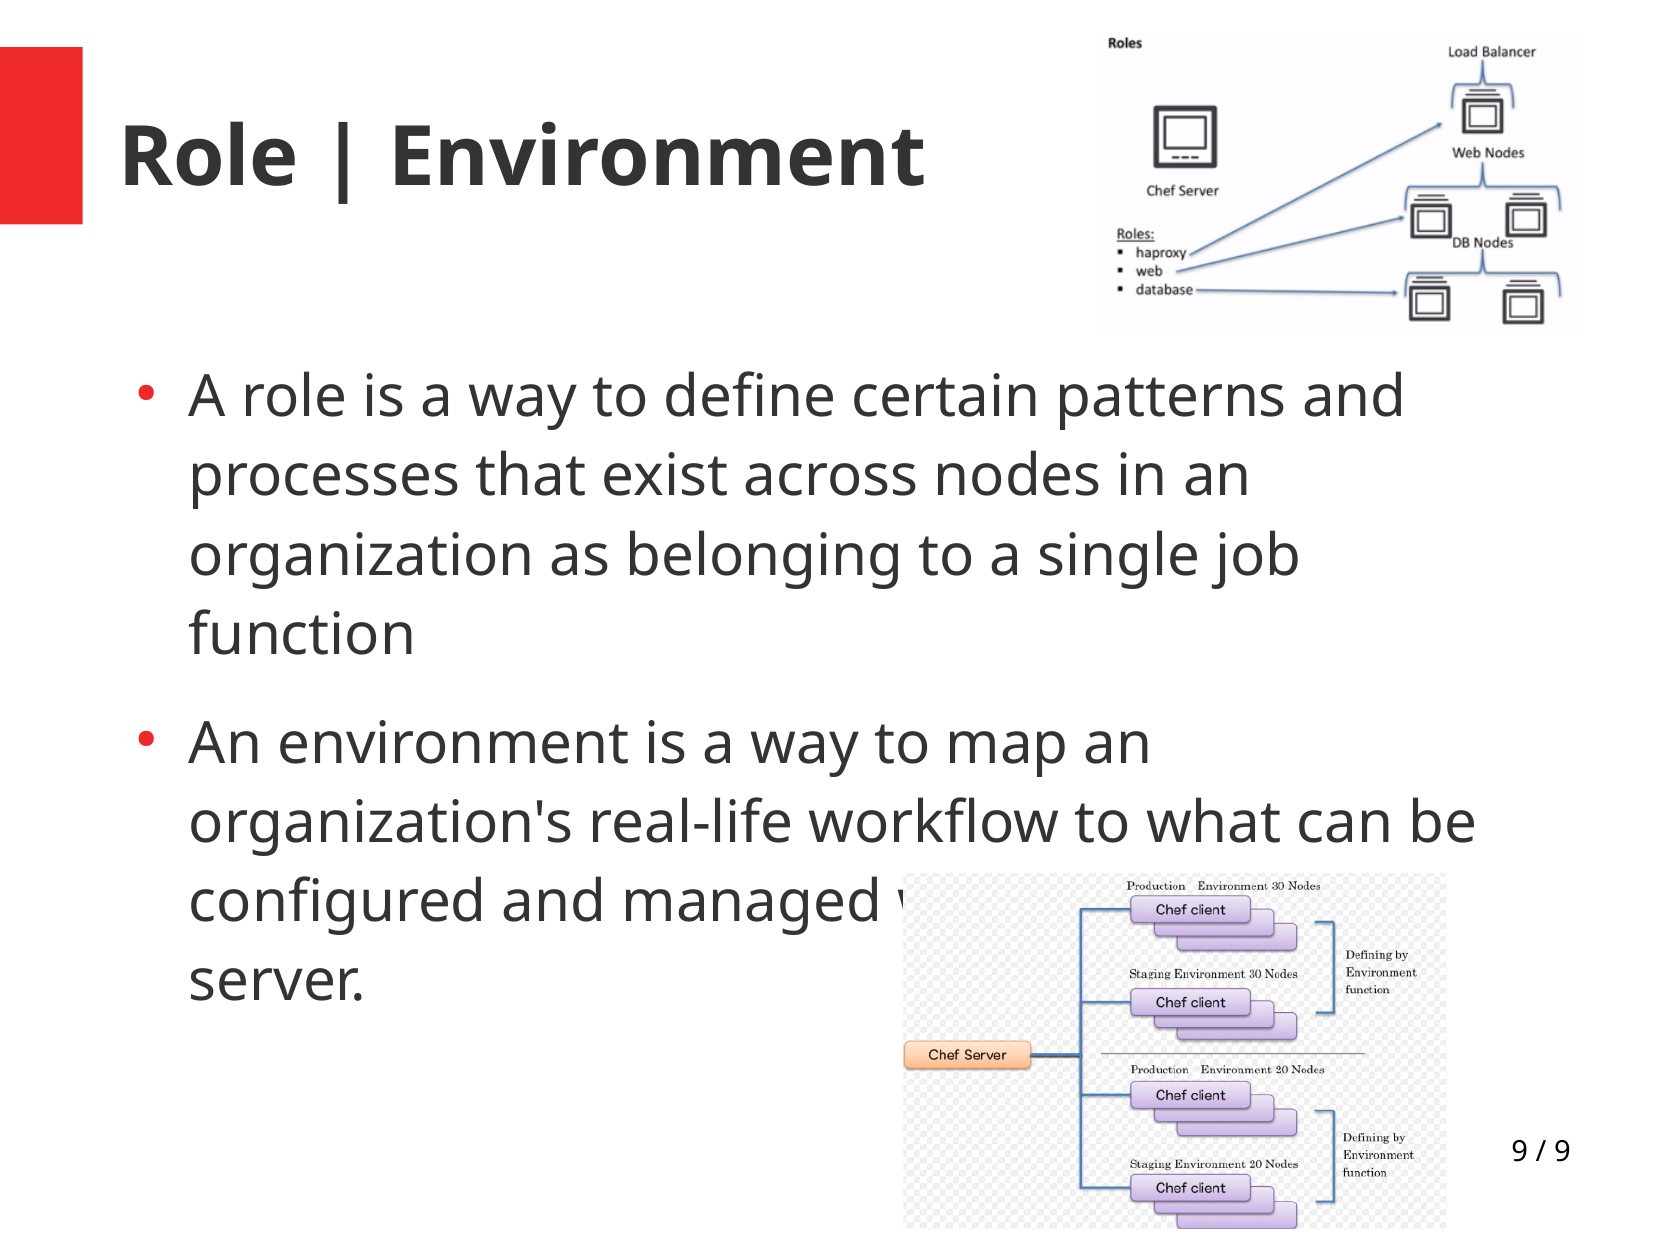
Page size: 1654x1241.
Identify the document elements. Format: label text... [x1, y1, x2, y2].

title Role | Environment [118, 49, 1101, 257]
picture [1101, 37, 1583, 331]
picture [903, 873, 1447, 1229]
list A role is a way to define certain patterns and processes that exist across nodes in an organization as belonging to a single job function An environment is a way to map an organization's real-life workflow to what can be configured and managed when using Chef server. [118, 354, 1536, 1074]
